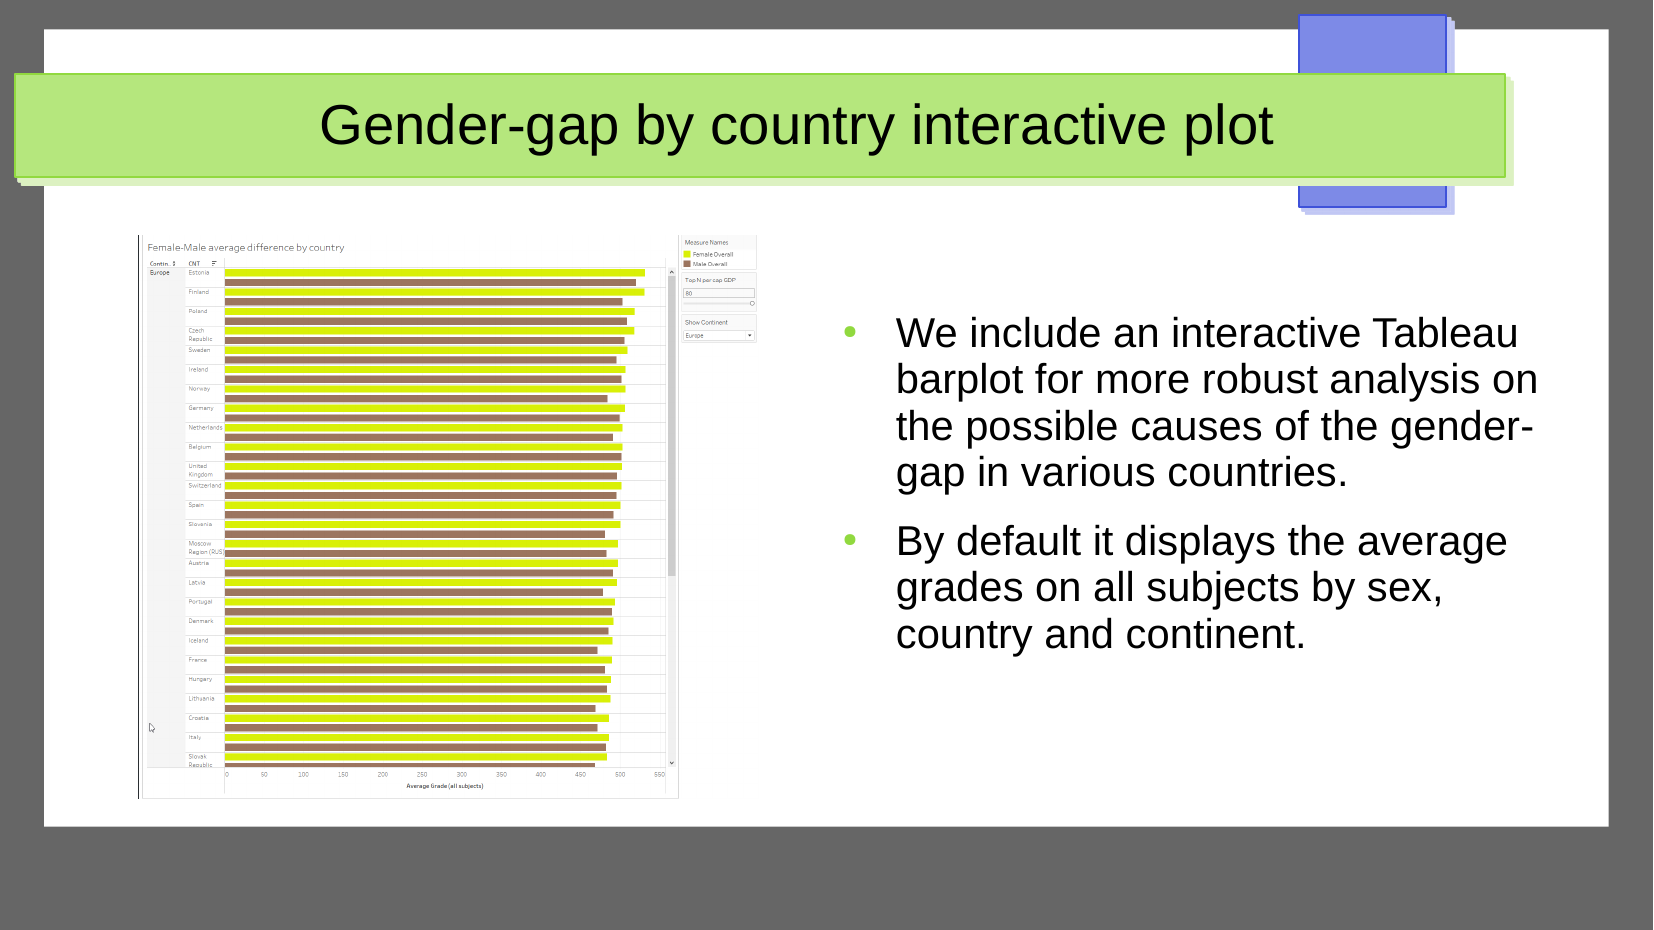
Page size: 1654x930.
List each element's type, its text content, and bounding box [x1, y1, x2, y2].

title Gender-gap by country interactive plot [88, 73, 1506, 178]
list We include an interactive Tableau barplot for more robust analysis on the possible causes of the gender-gap in various countries. By default it displays the average grades on all subjects by sex, country and continent. [825, 309, 1546, 901]
picture [138, 235, 759, 799]
